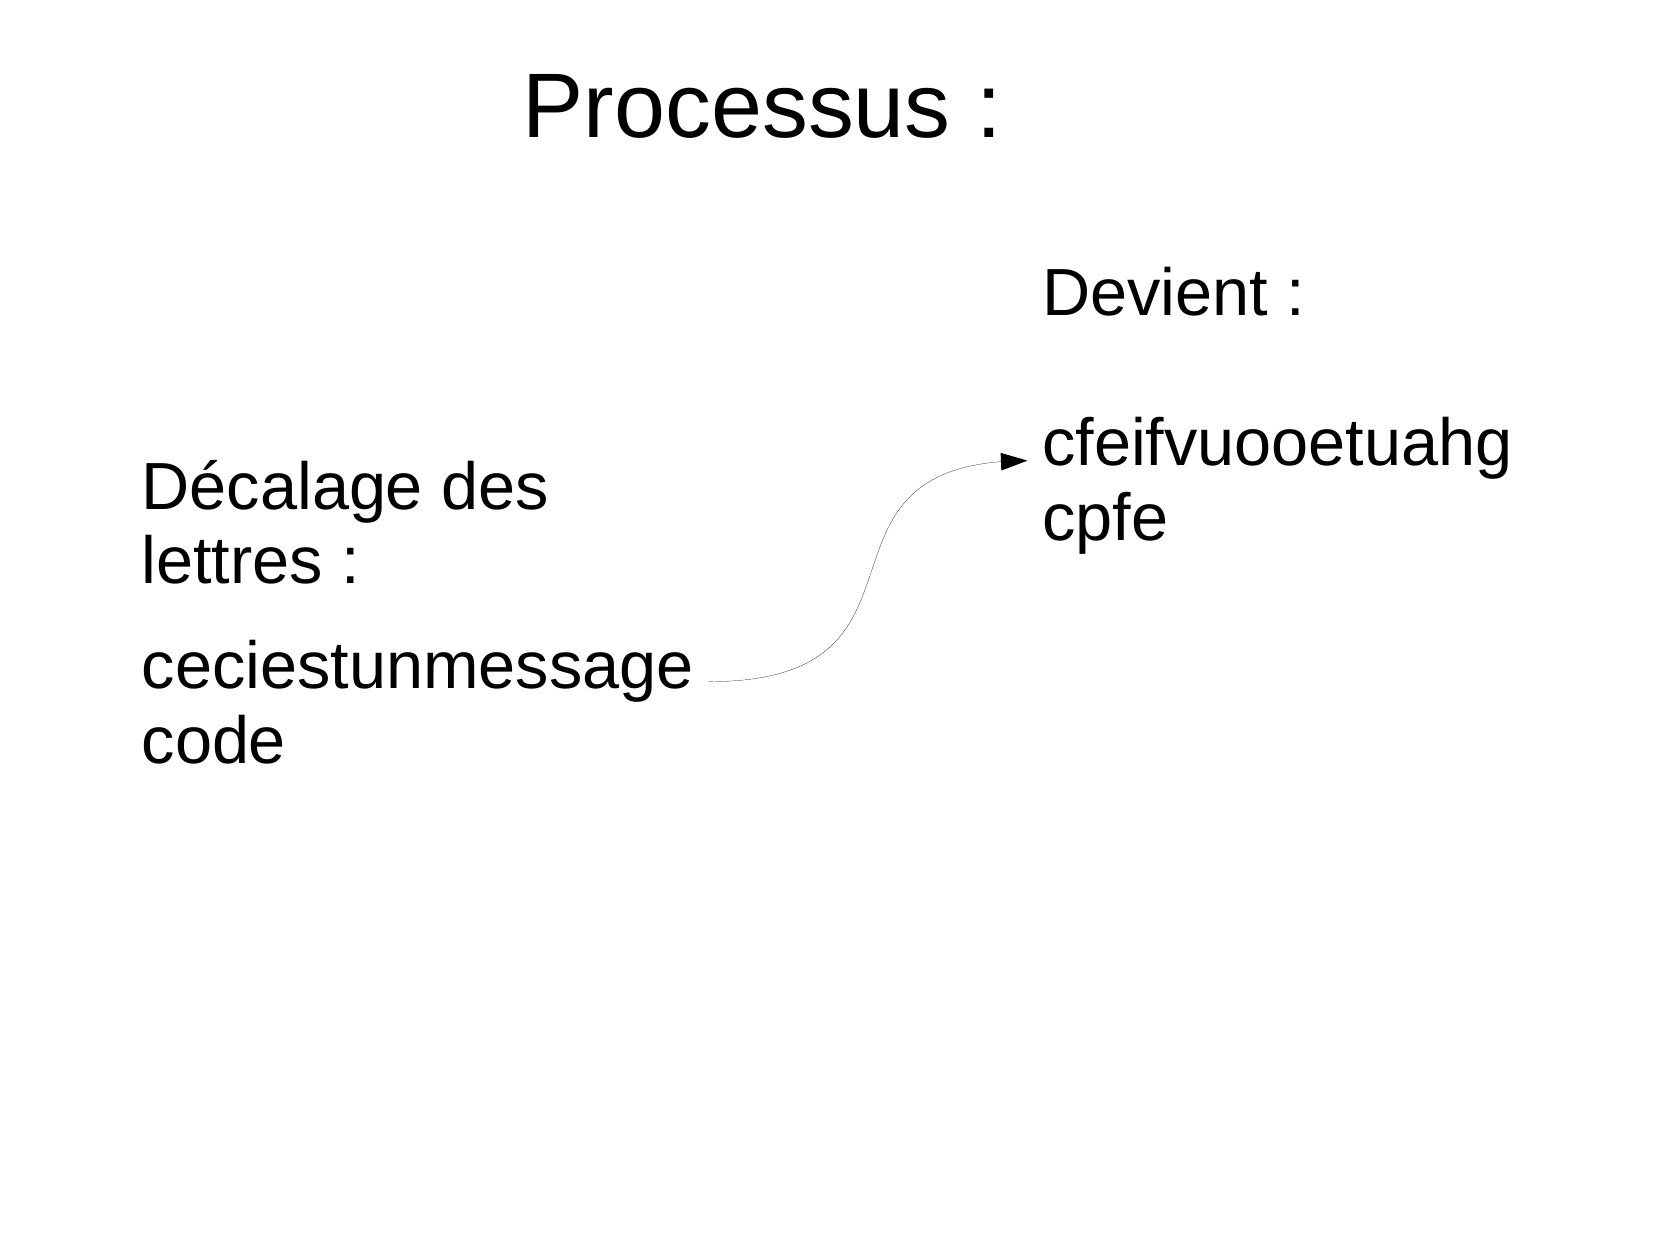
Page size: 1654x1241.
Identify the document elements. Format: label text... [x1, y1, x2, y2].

list Décalage des lettres : ceciestunmessagecode [70, 448, 709, 915]
text_box Processus : [507, 47, 1323, 165]
text_box Devient : cfeifvuooetuahgcpfe [1027, 248, 1536, 674]
